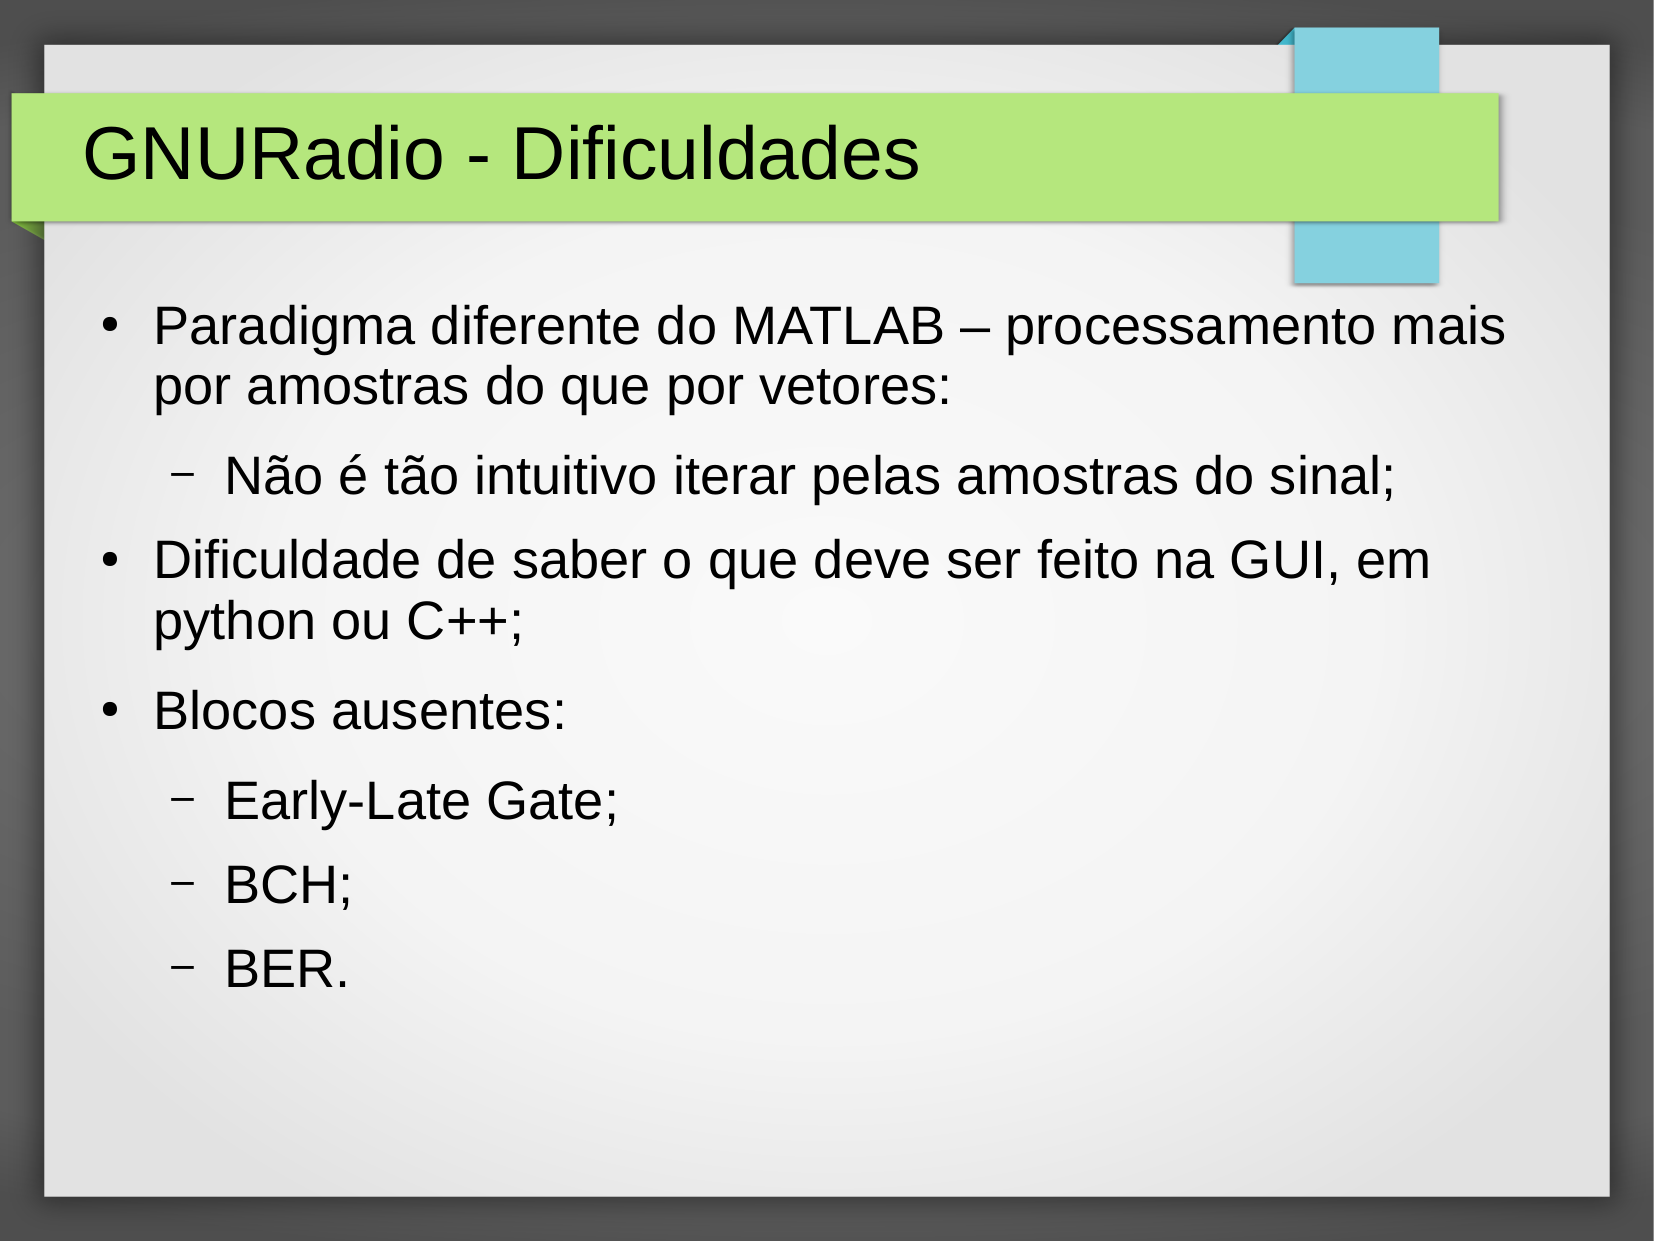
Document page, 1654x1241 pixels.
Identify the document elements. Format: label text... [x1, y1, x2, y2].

list Paradigma diferente do MATLAB – processamento mais por amostras do que por vetores: Não é tão intuitivo iterar pelas amostras do sinal; Dificuldade de saber o que deve ser feito na GUI, em python ou C++; Blocos ausentes: Early-Late Gate; BCH; BER. [82, 295, 1571, 1015]
title GNURadio - Dificuldades [82, 94, 1264, 213]
picture [0, 0, 1654, 1241]
